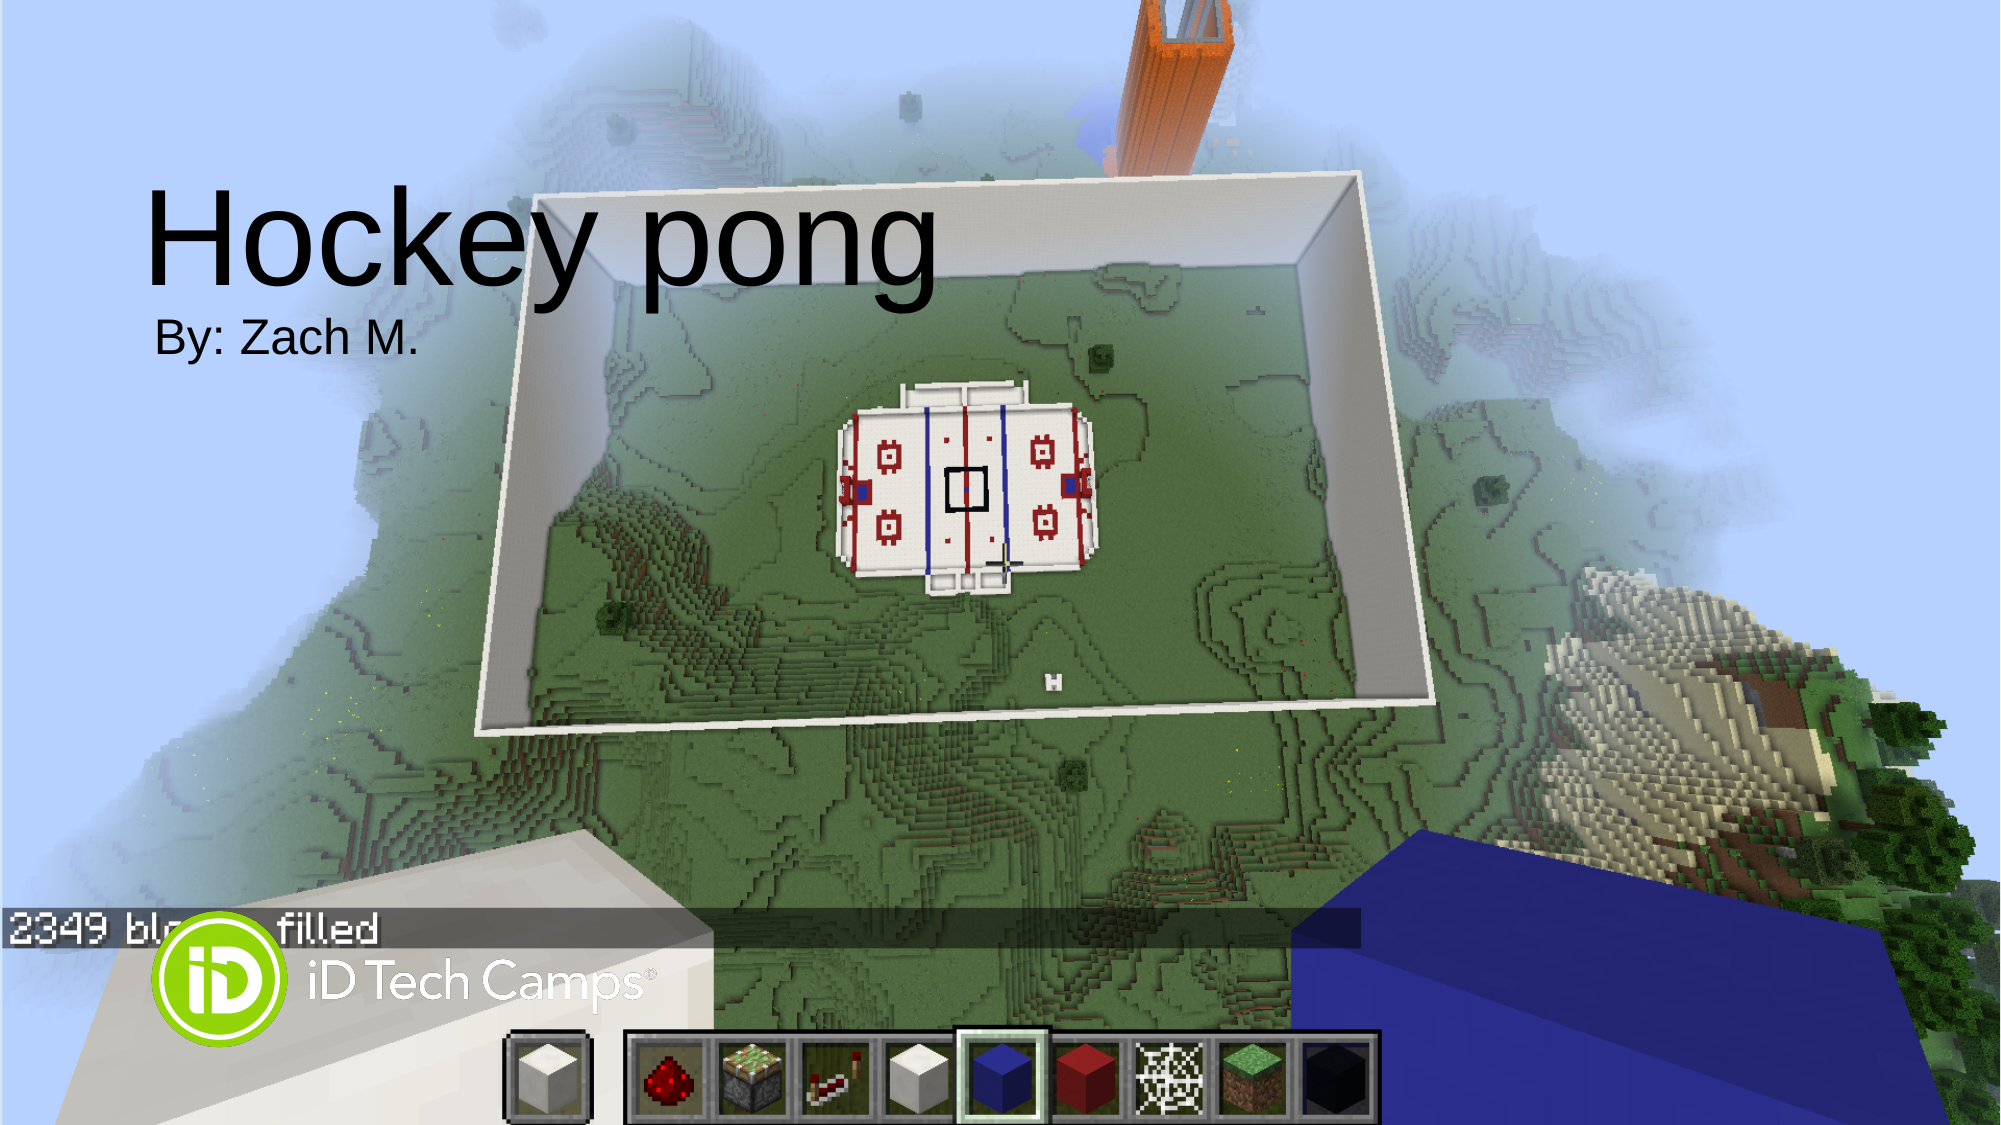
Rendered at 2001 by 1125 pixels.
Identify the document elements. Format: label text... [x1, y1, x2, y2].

title Hockey pong [126, 156, 1852, 304]
picture [2, 0, 2001, 1125]
list By: Zach M. [138, 303, 1016, 391]
